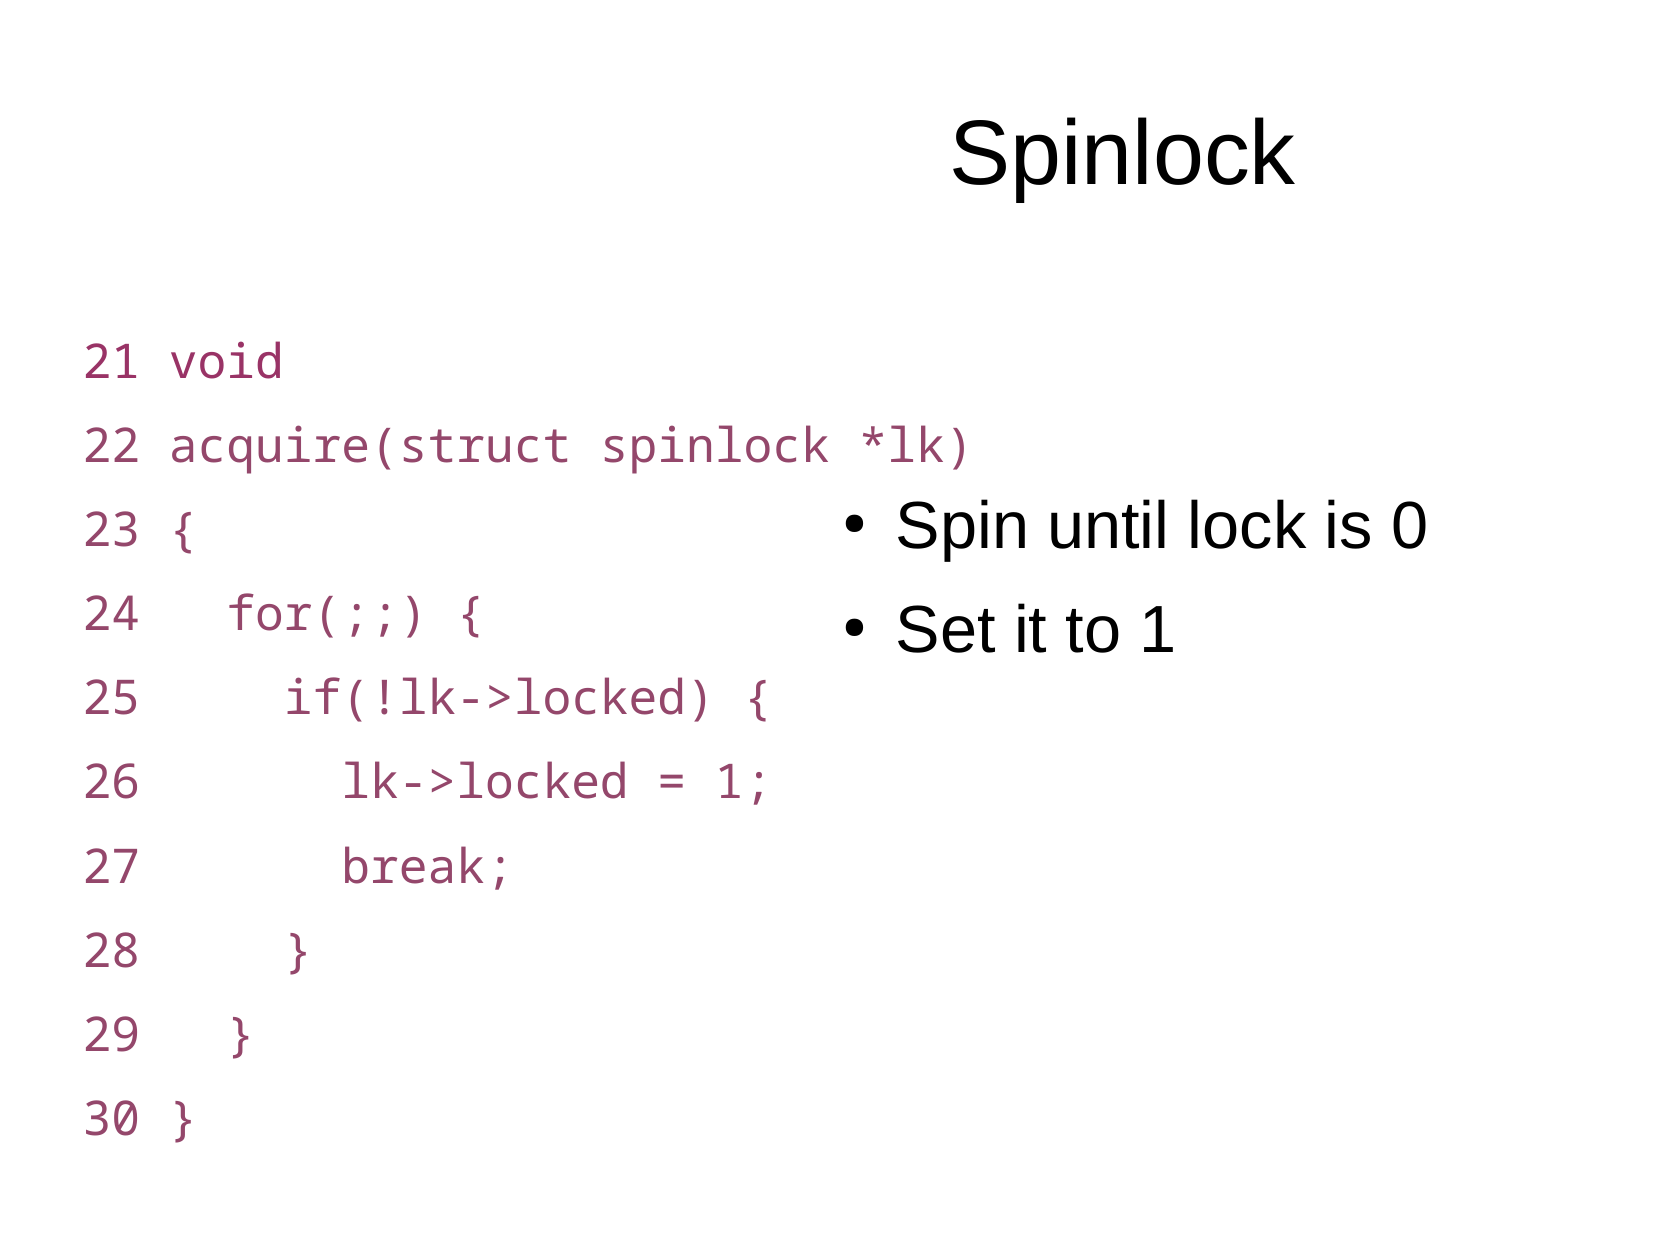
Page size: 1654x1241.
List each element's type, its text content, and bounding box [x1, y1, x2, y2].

list 21 void 22 acquire(struct spinlock *lk) 23 { 24 for(;;) { 25 if(!lk->locked) { 26 lk->locked = 1; 27 break; 28 } 29 } 30 } [82, 75, 1571, 1163]
title Spinlock [675, 49, 1571, 257]
list Spin until lock is 0 Set it to 1 [825, 487, 1571, 1126]
